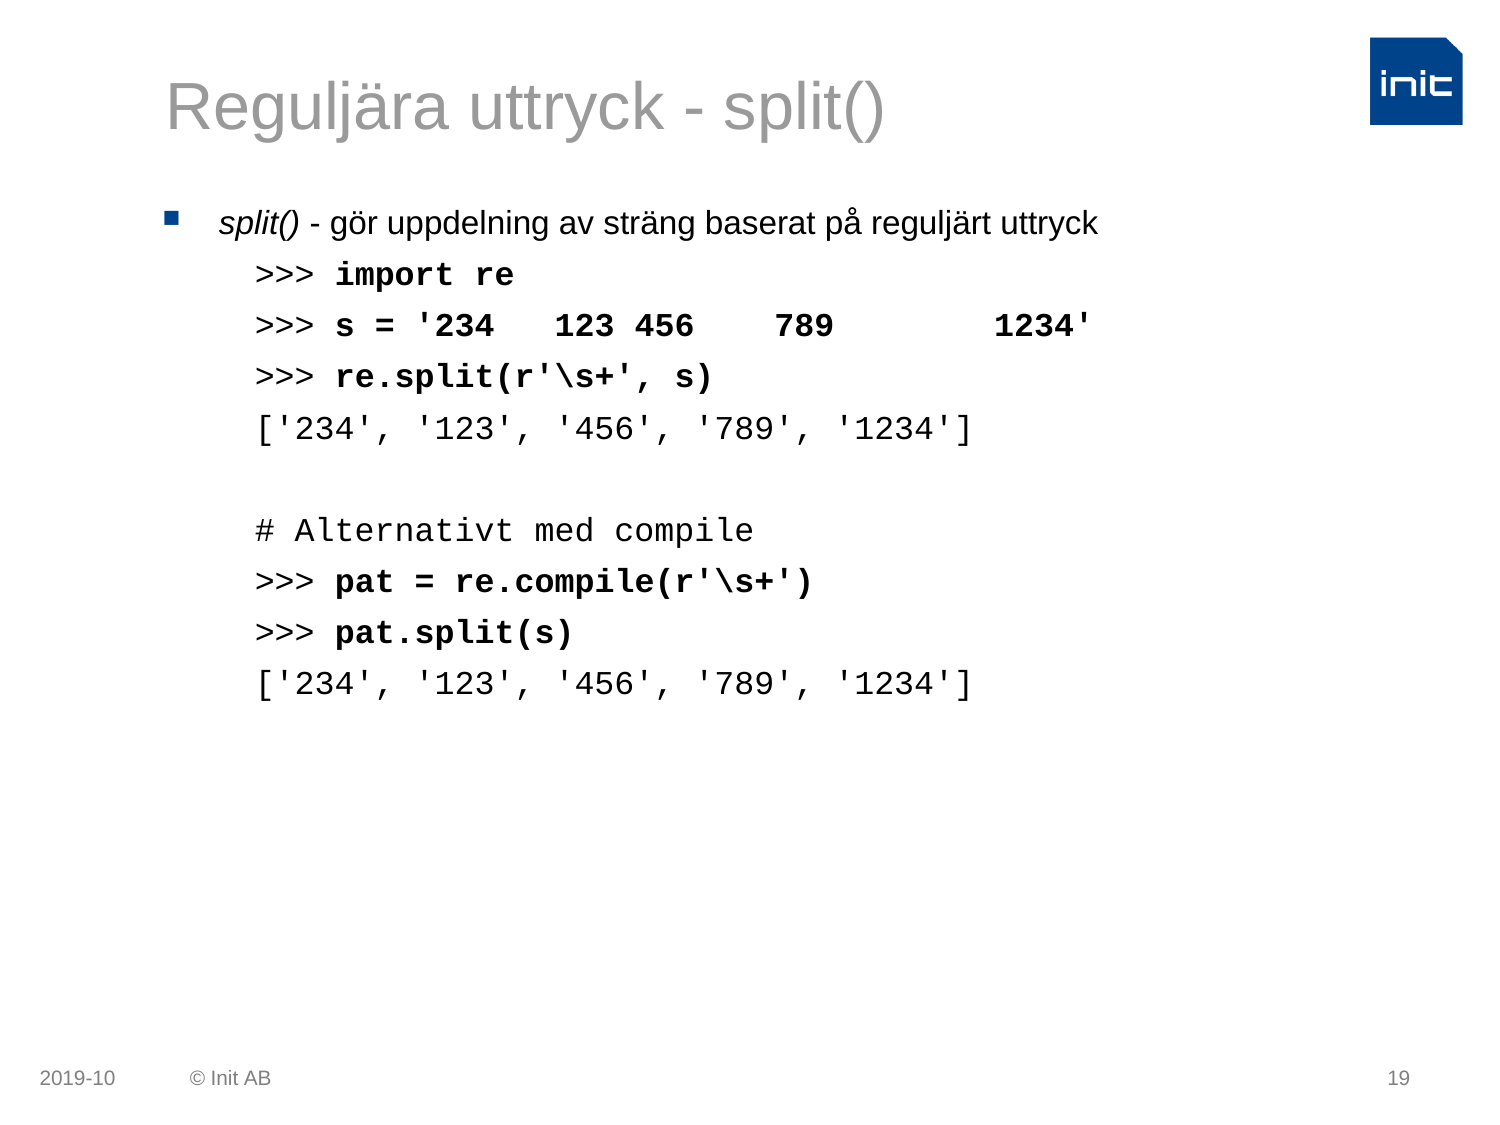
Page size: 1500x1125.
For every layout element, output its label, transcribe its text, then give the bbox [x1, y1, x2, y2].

text_box split() - gör uppdelning av sträng baserat på reguljärt uttryck >>> import re >>> s = '234 123 456 789 1234' >>> re.split(r'\s+', s) ['234', '123', '456', '789', '1234'] # Alternativt med compile >>> pat = re.compile(r'\s+') >>> pat.split(s) ['234', '123', '456', '789', '1234'] [150, 189, 1351, 1017]
text_box © Init AB [174, 1037, 1326, 1098]
text_box Reguljära uttryck - split() [150, 0, 1351, 151]
text_box 2019-10 [24, 1037, 151, 1098]
picture [1370, 37, 1463, 125]
text_box <nummer> [1350, 1037, 1426, 1098]
